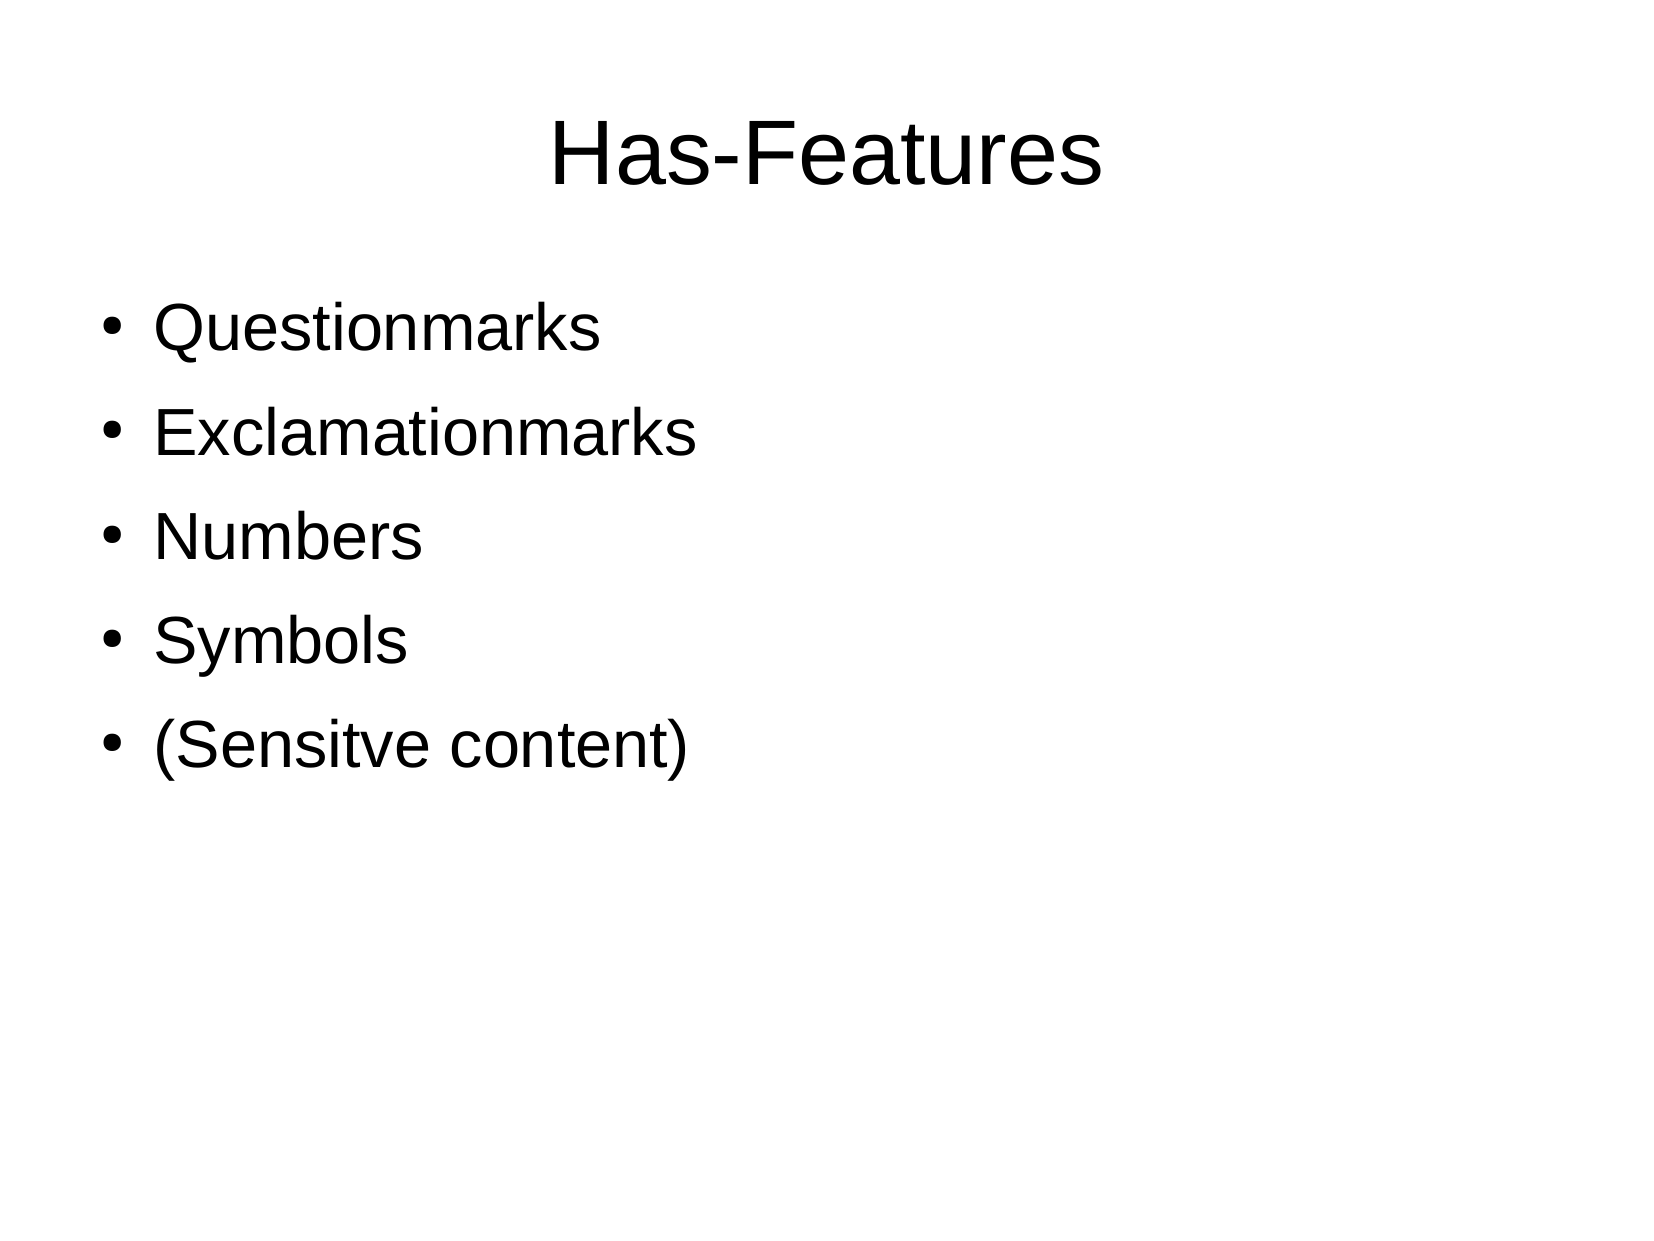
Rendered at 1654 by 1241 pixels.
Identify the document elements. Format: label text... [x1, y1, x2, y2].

list Questionmarks Exclamationmarks Numbers Symbols (Sensitve content) [82, 290, 1571, 1010]
title Has-Features [82, 49, 1571, 257]
